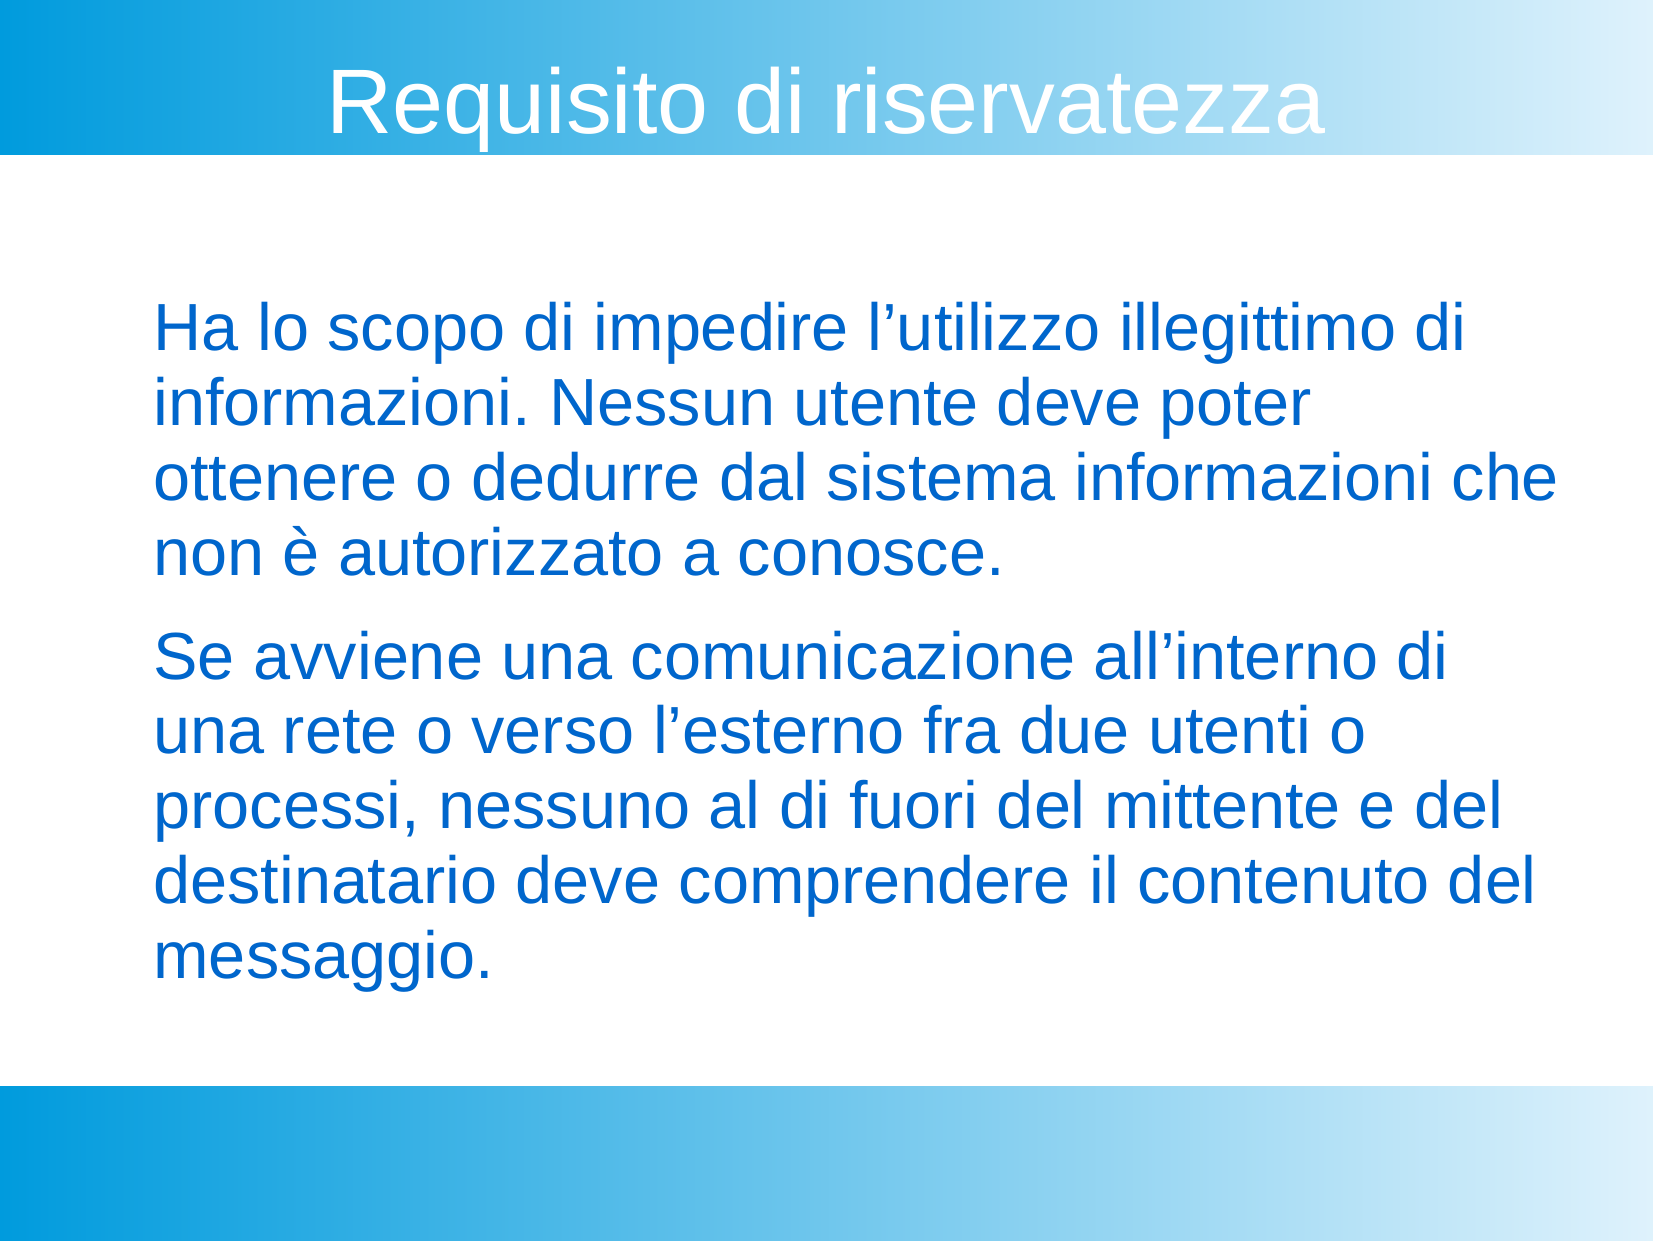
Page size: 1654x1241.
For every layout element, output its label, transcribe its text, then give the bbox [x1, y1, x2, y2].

title Requisito di riservatezza [82, 49, 1571, 155]
list Ha lo scopo di impedire l’utilizzo illegittimo di informazioni. Nessun utente deve poter ottenere o dedurre dal sistema informazioni che non è autorizzato a conosce. Se avviene una comunicazione all’interno di una rete o verso l’esterno fra due utenti o processi, nessuno al di fuori del mittente e del destinatario deve comprendere il contenuto del messaggio. [82, 290, 1571, 1010]
